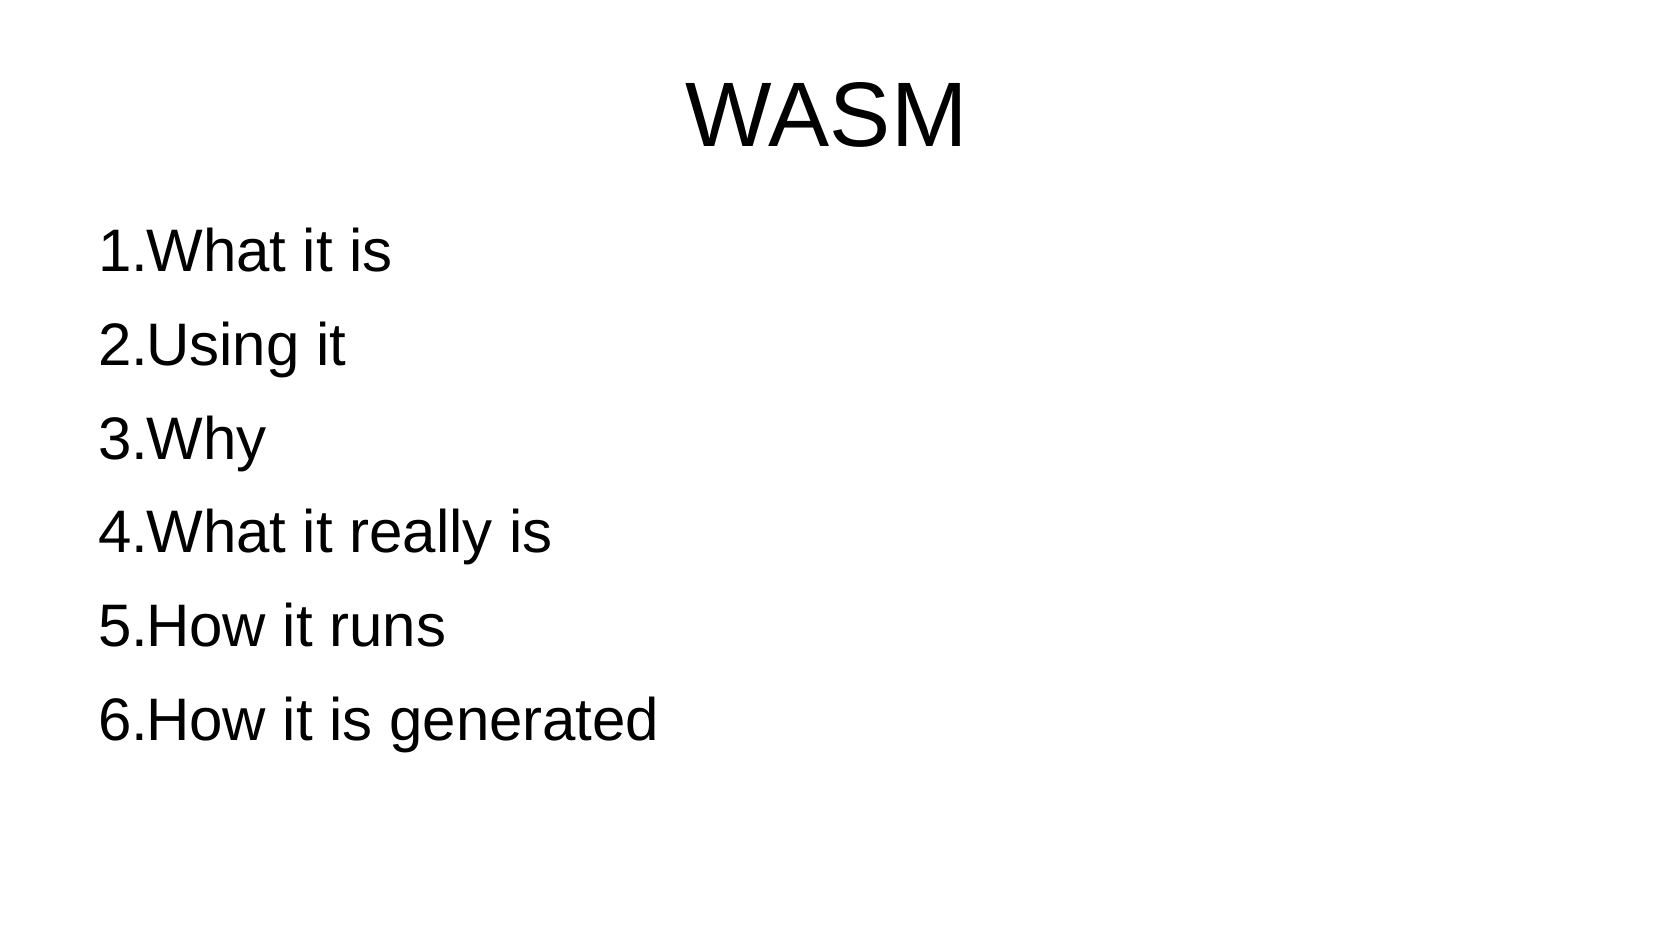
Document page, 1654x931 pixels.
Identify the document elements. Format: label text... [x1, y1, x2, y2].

list What it is Using it Why What it really is How it runs How it is generated [82, 217, 1571, 758]
title WASM [82, 37, 1571, 193]
